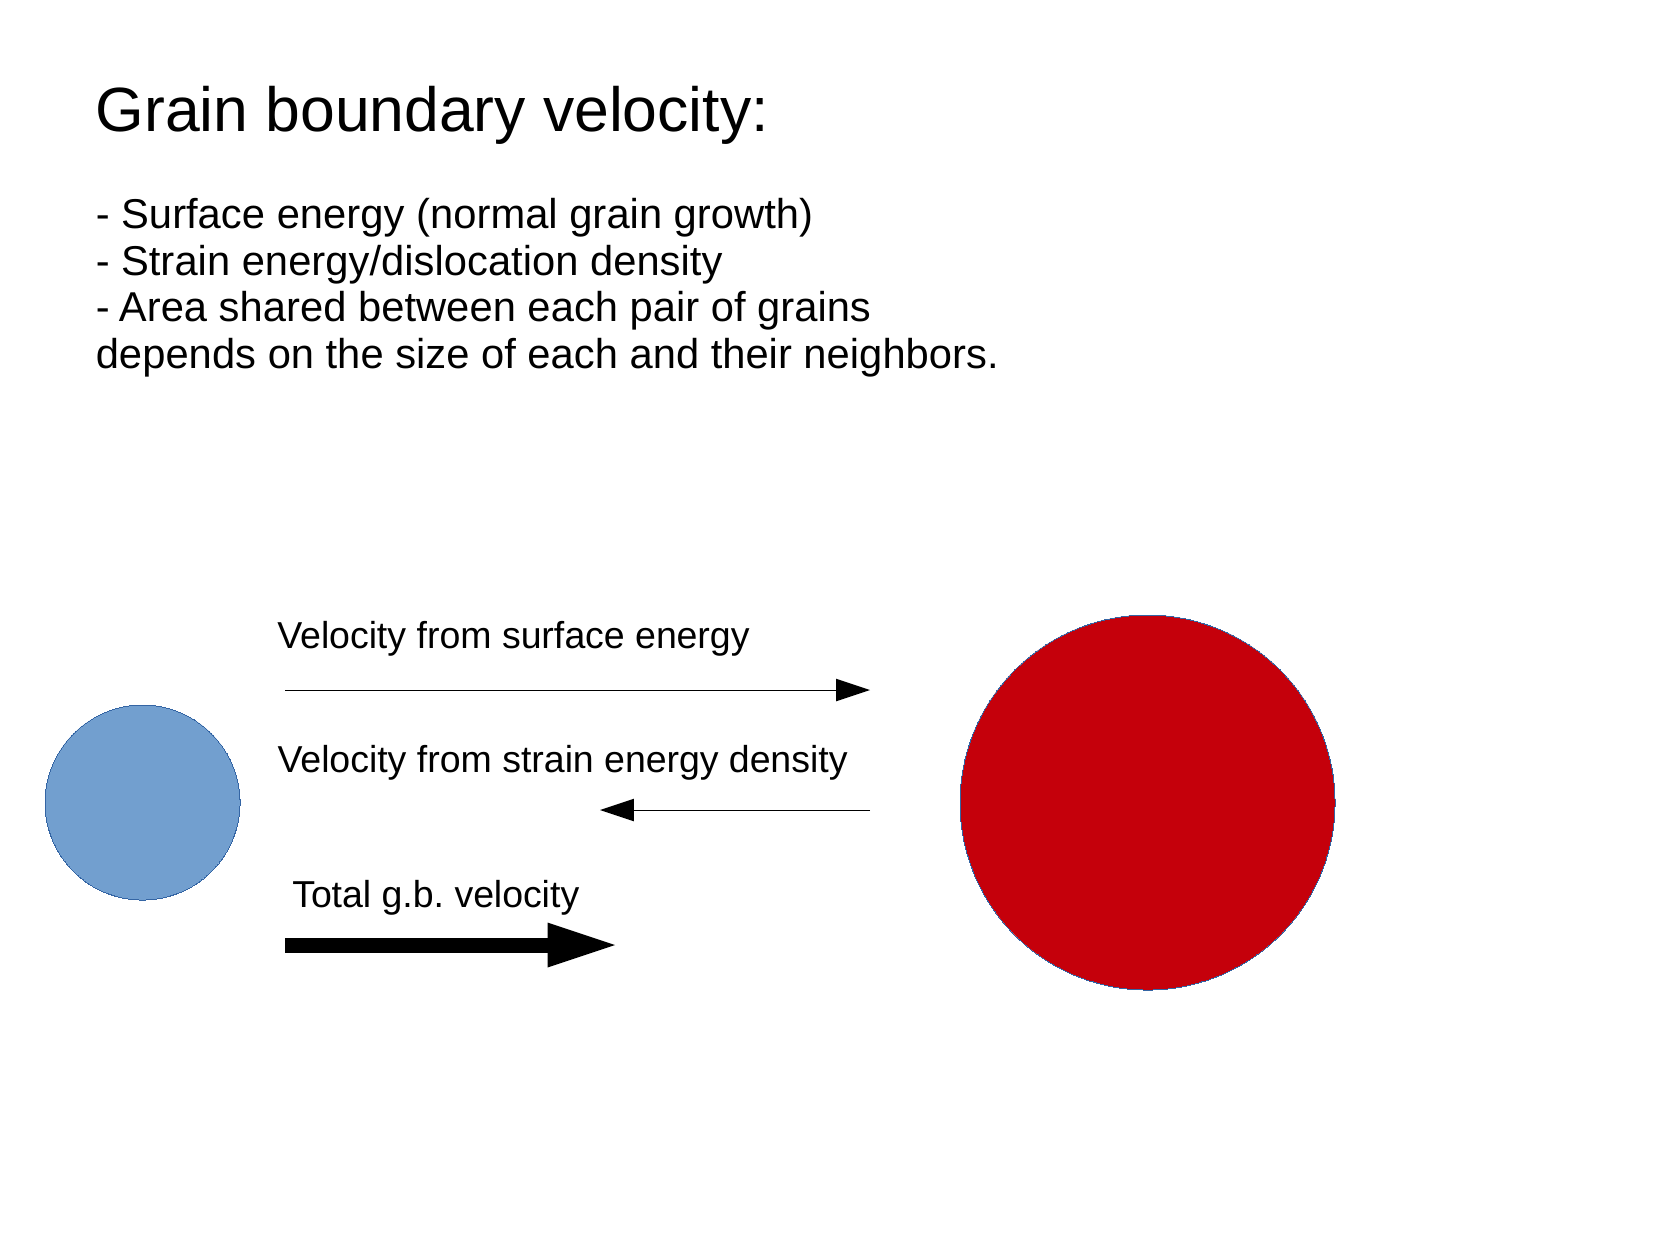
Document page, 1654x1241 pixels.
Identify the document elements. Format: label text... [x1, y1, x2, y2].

text_box Total g.b. velocity [270, 858, 602, 931]
text_box Grain boundary velocity: - Surface energy (normal grain growth) - Strain energy/dislocation density - Area shared between each pair of grains depends on the size of each and their neighbors. [73, 60, 1066, 466]
text_box Velocity from strain energy density [255, 723, 871, 796]
text_box Velocity from surface energy [255, 600, 773, 672]
text_box [45, 705, 241, 901]
text_box [960, 615, 1336, 991]
